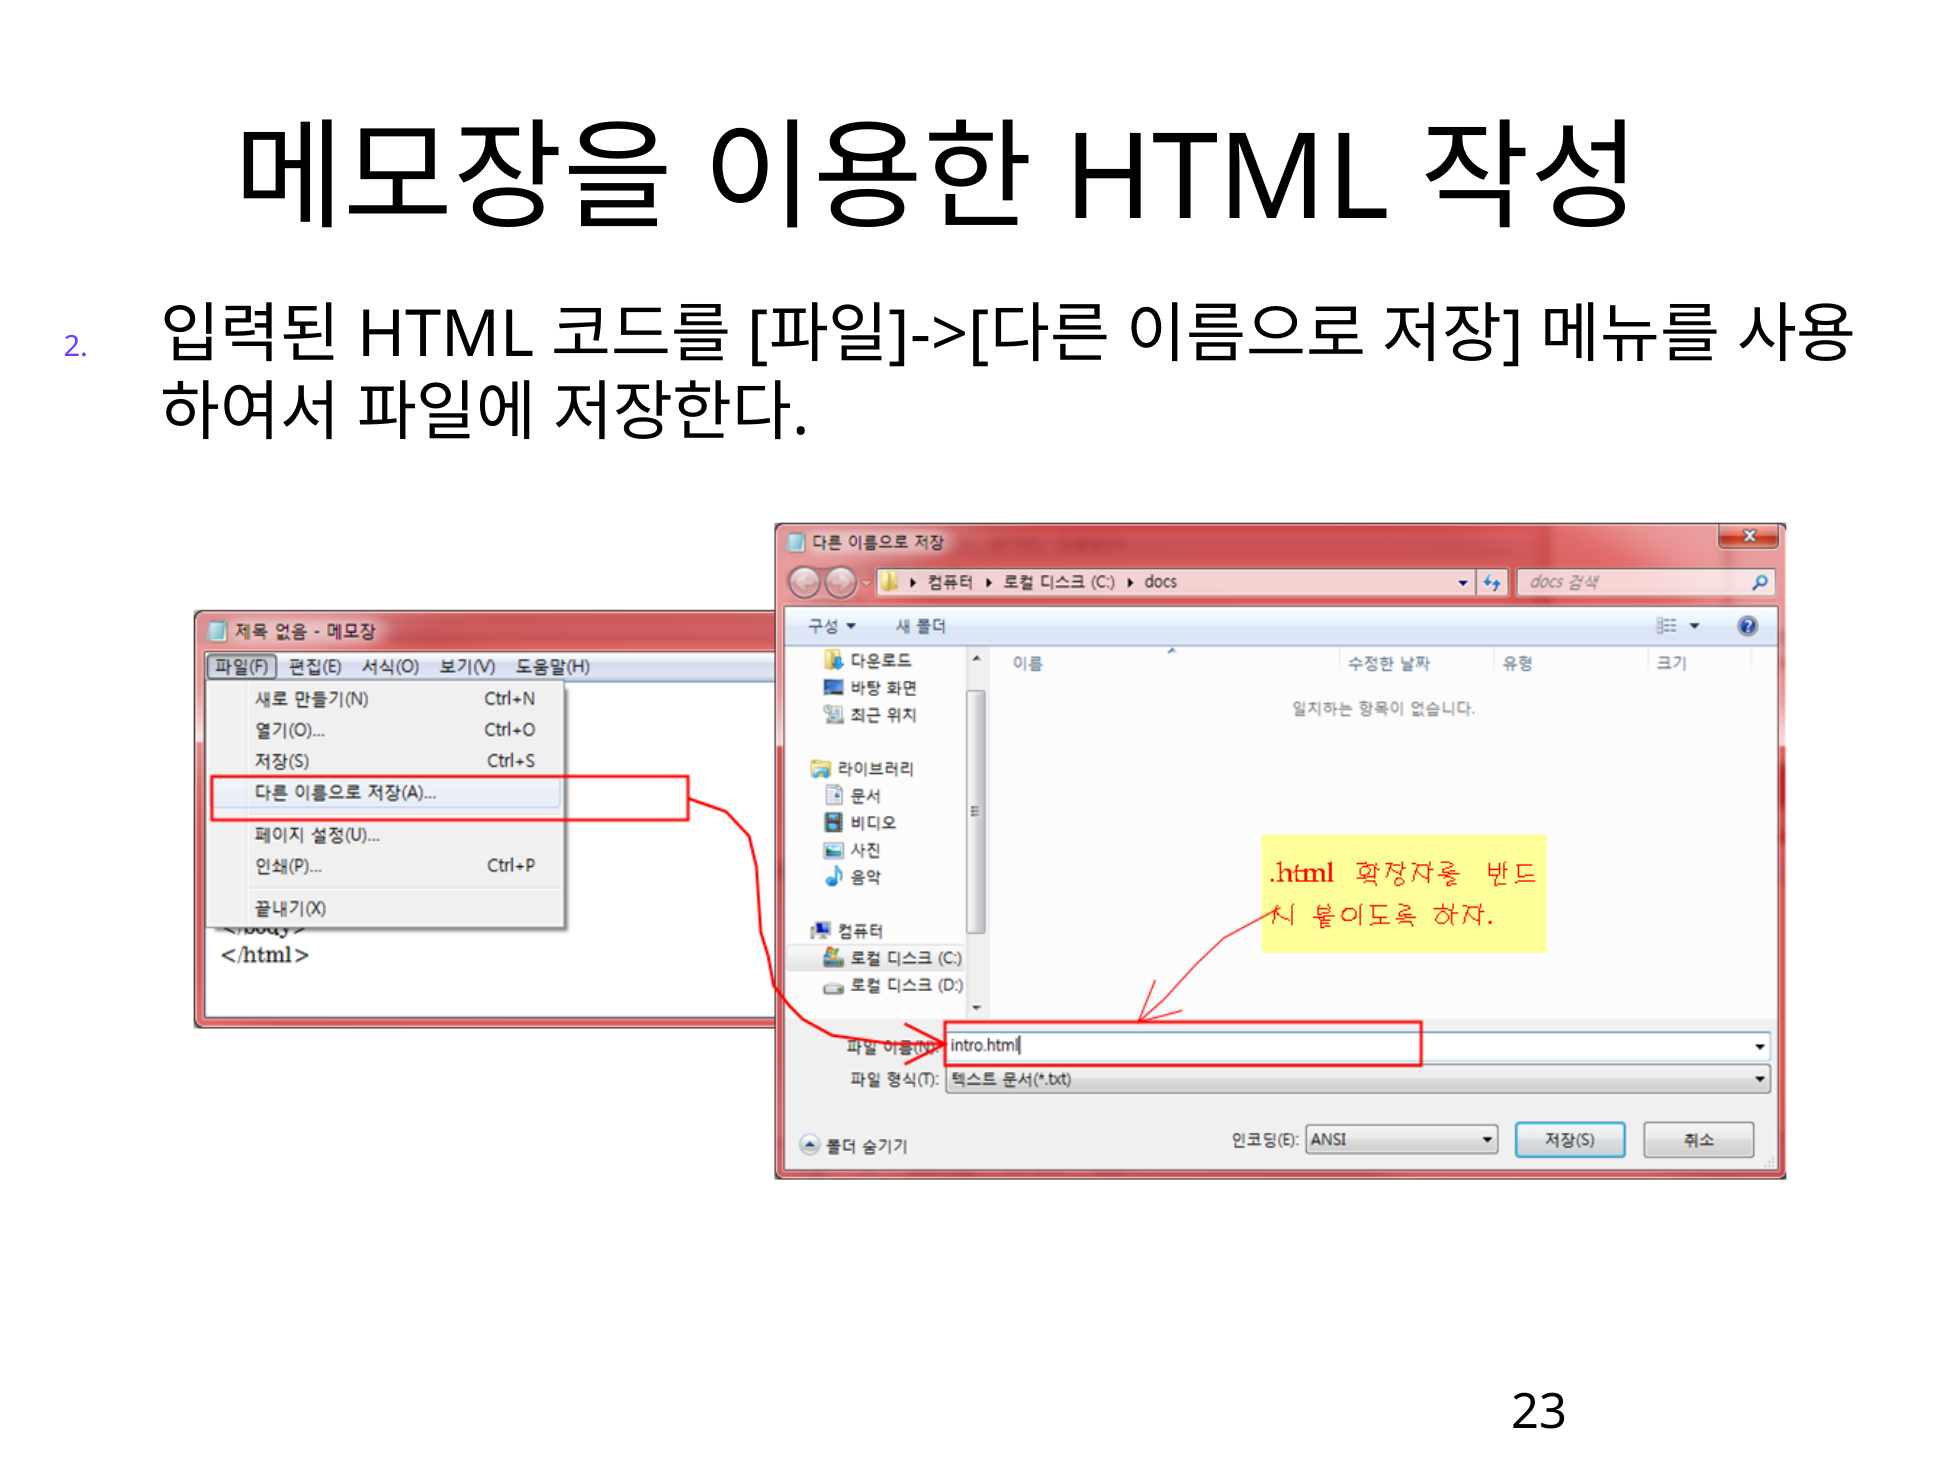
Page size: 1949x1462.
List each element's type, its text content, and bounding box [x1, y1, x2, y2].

list 입력된 HTML 코드를 [파일]->[다른 이름으로 저장] 메뉴를 사용하여서 파일에 저장한다. [48, 284, 1897, 1343]
title 메모장을 이용한 HTML 작성 [156, 92, 1749, 255]
slide_number <숫자> [1496, 1372, 1899, 1462]
picture [178, 507, 1801, 1193]
